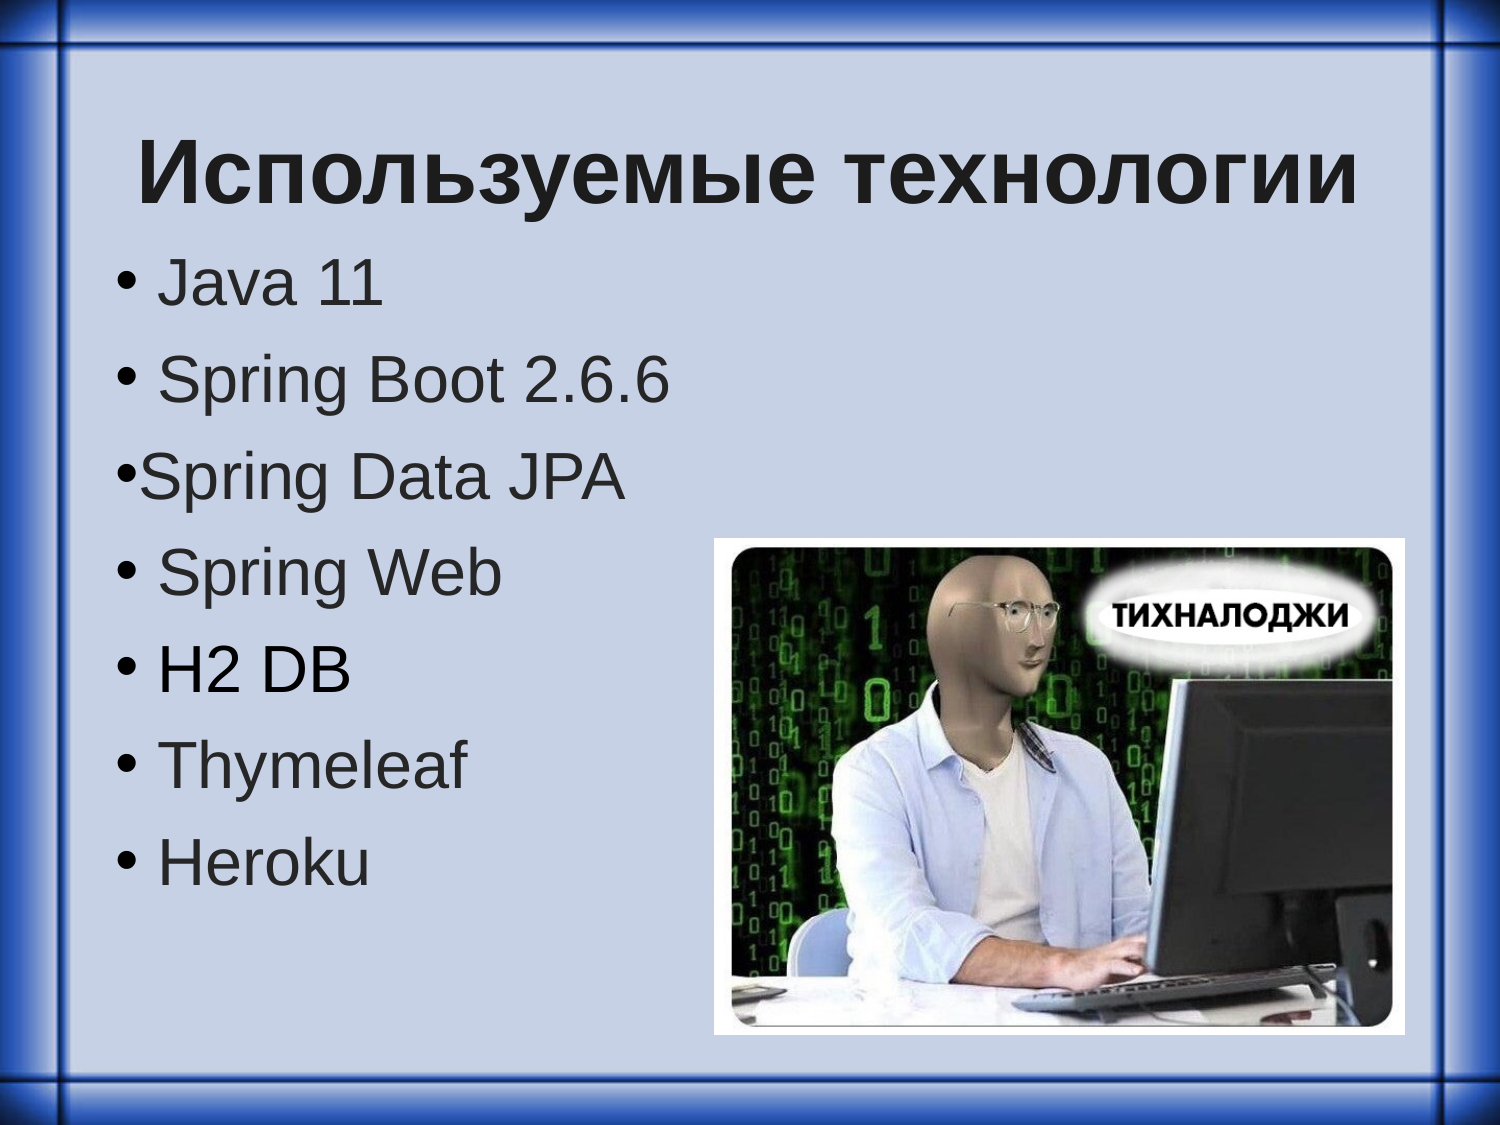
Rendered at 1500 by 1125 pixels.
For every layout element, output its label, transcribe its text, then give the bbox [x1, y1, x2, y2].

picture [714, 538, 1405, 1035]
title Используемые технологии [112, 66, 1388, 231]
subtitle Java 11 Spring Boot 2.6.6 Spring Data JPA Spring Web H2 DB Thymeleaf Heroku [100, 231, 1400, 1000]
